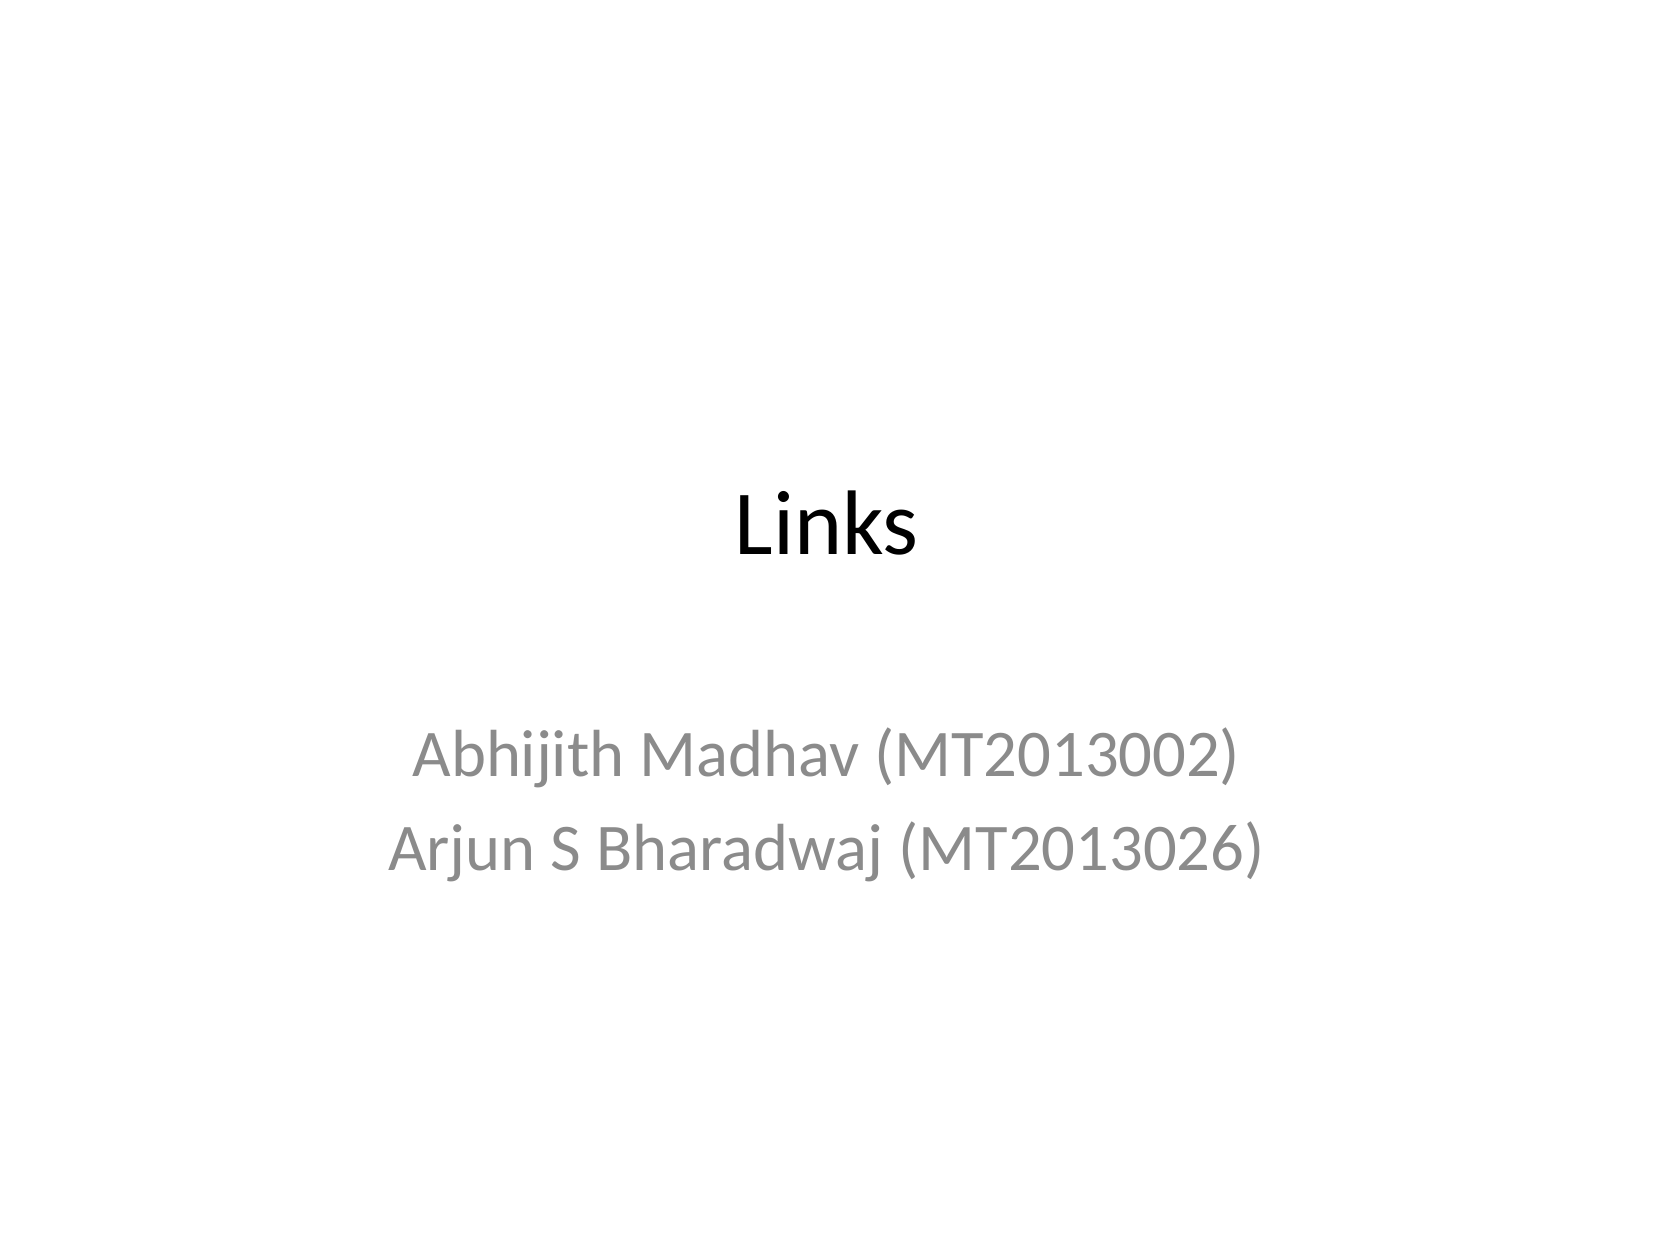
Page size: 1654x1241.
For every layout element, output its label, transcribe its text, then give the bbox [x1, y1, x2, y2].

subtitle Abhijith Madhav (MT2013002) Arjun S Bharadwaj (MT2013026) [248, 702, 1406, 1020]
title Links [124, 385, 1530, 651]
